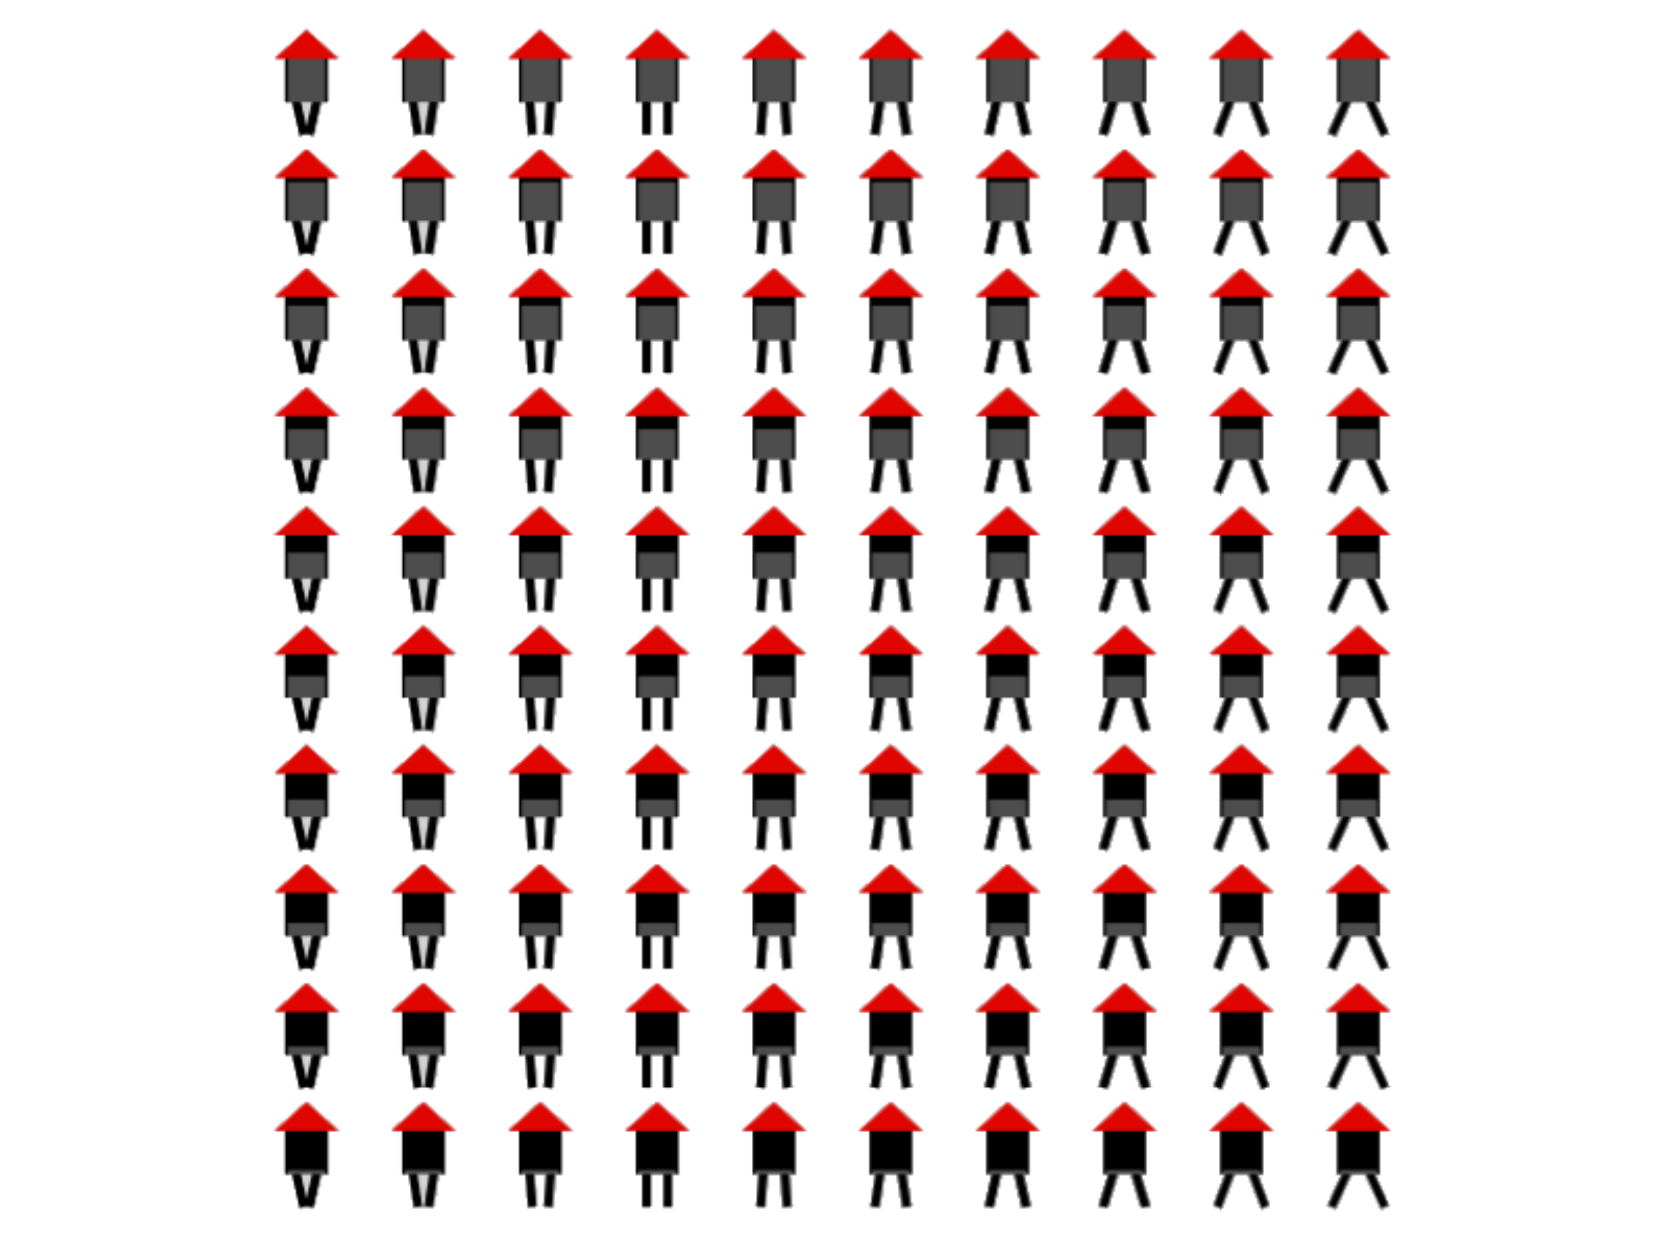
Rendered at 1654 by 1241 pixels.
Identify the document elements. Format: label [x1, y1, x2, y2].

picture [259, 21, 1416, 1234]
